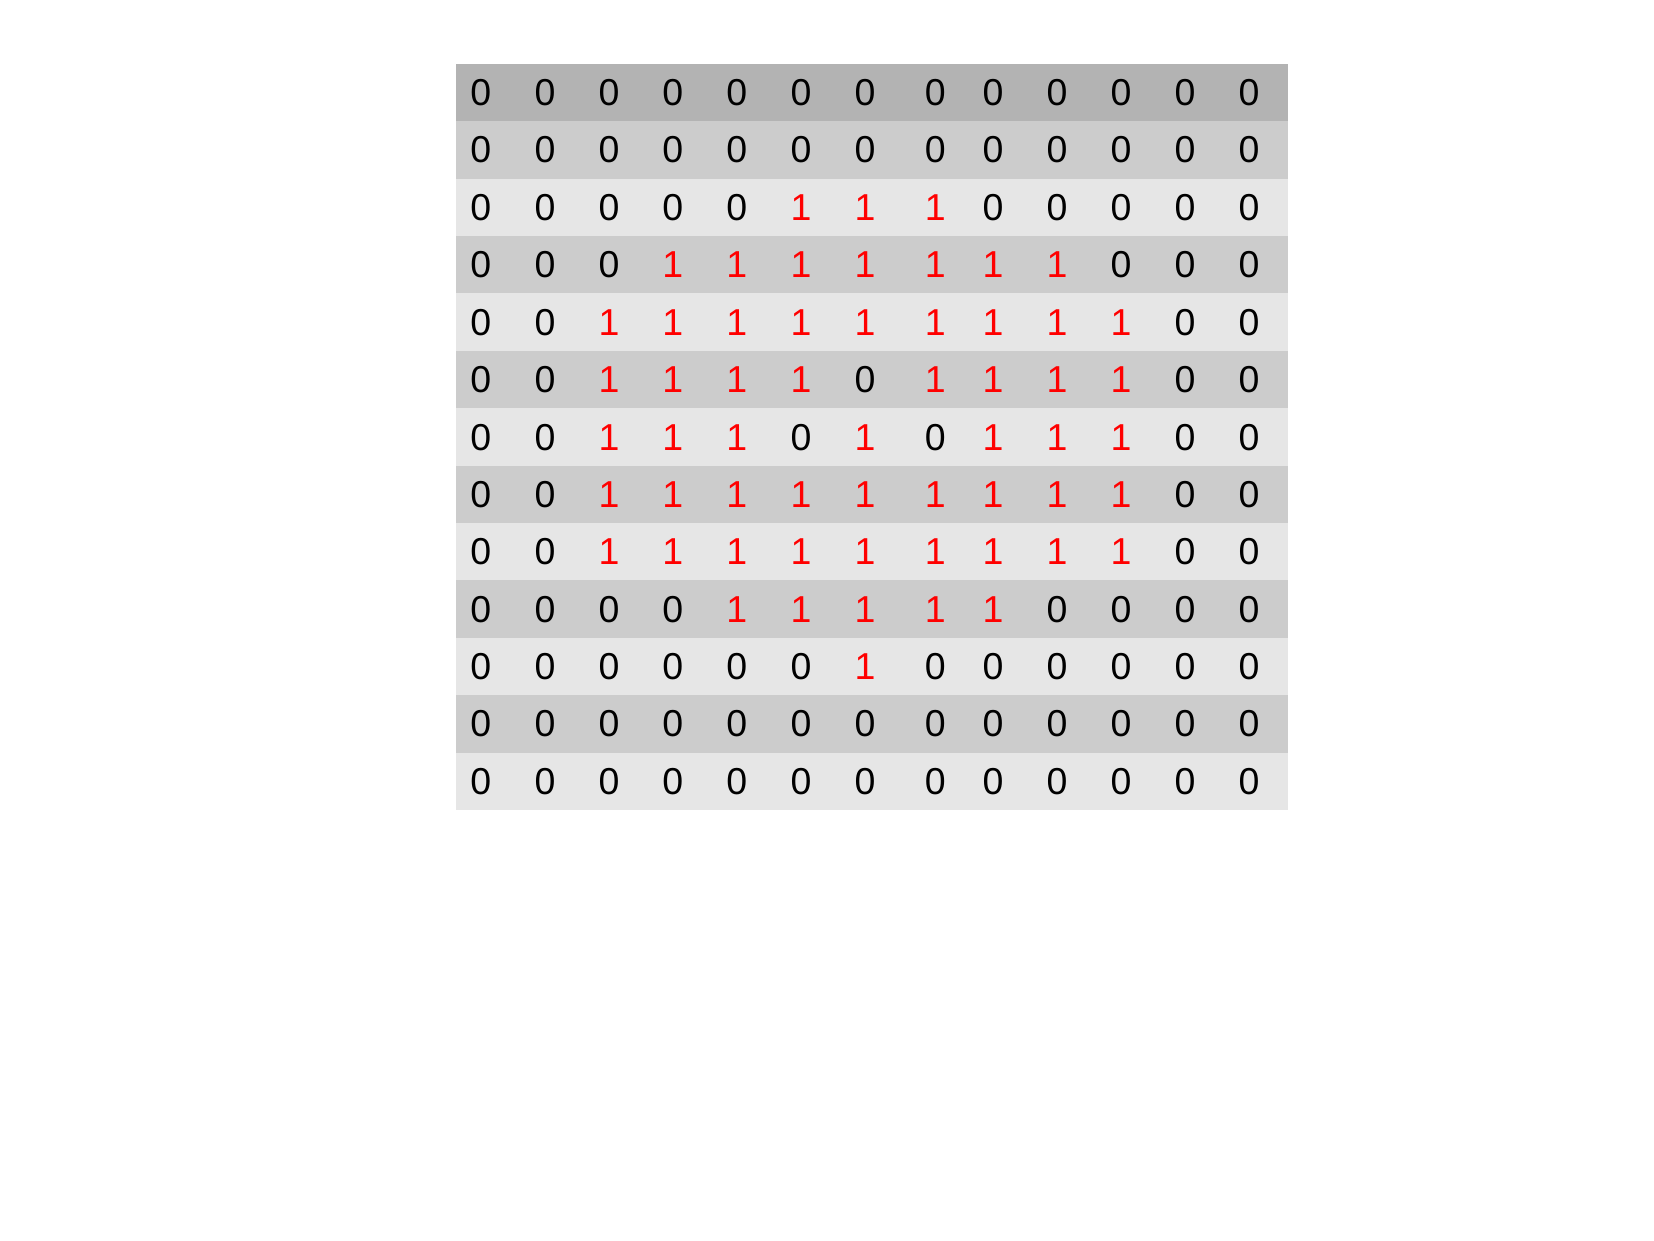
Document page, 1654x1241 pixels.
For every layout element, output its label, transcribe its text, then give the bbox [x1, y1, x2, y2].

table_header 0 [520, 64, 584, 121]
table_cell 0 [712, 753, 776, 810]
table_cell 1 [968, 580, 1032, 638]
table_cell 1 [1032, 408, 1096, 466]
table_cell 1 [712, 523, 776, 580]
table_cell 0 [776, 753, 840, 810]
table_cell 1 [840, 179, 910, 236]
table_cell 0 [1224, 351, 1288, 408]
table_cell 1 [584, 351, 648, 408]
table_cell 1 [1096, 408, 1160, 466]
table_cell 0 [1160, 351, 1224, 408]
table_cell 1 [584, 408, 648, 466]
table_cell 0 [456, 695, 520, 753]
table_cell 0 [584, 236, 648, 293]
table_header 0 [1160, 64, 1224, 121]
table_cell 0 [1032, 753, 1096, 810]
table_cell 0 [1160, 523, 1224, 580]
table_cell 1 [968, 293, 1032, 351]
table_cell 0 [1160, 293, 1224, 351]
table_cell 0 [910, 121, 968, 179]
table_header 0 [1224, 64, 1288, 121]
table_cell 0 [456, 753, 520, 810]
table_cell 0 [520, 351, 584, 408]
table_cell 1 [840, 580, 910, 638]
table_cell 0 [1224, 408, 1288, 466]
table_cell 0 [968, 695, 1032, 753]
table_cell 1 [776, 466, 840, 523]
table_cell 0 [1096, 753, 1160, 810]
table_cell 0 [1096, 179, 1160, 236]
table_cell 0 [840, 121, 910, 179]
table_cell 1 [1032, 523, 1096, 580]
table_cell 1 [910, 580, 968, 638]
table_cell 0 [968, 179, 1032, 236]
table_cell 0 [520, 466, 584, 523]
table_cell 1 [776, 351, 840, 408]
table_cell 1 [1032, 293, 1096, 351]
table_cell 0 [1160, 121, 1224, 179]
table_cell 0 [584, 580, 648, 638]
table_cell 0 [1224, 466, 1288, 523]
table_cell 0 [456, 408, 520, 466]
table_cell 0 [1160, 580, 1224, 638]
table_cell 1 [648, 466, 712, 523]
table_cell 1 [1096, 523, 1160, 580]
table_cell 1 [968, 408, 1032, 466]
table_cell 0 [776, 408, 840, 466]
table_cell 1 [712, 236, 776, 293]
table_cell 0 [456, 236, 520, 293]
table_cell 0 [1224, 523, 1288, 580]
table_cell 0 [910, 408, 968, 466]
table_cell 0 [1032, 580, 1096, 638]
table_cell 0 [1096, 236, 1160, 293]
table_cell 1 [968, 523, 1032, 580]
table_cell 1 [968, 236, 1032, 293]
table_cell 1 [910, 351, 968, 408]
table_cell 0 [520, 179, 584, 236]
table_header 0 [968, 64, 1032, 121]
table_cell 0 [1096, 580, 1160, 638]
table_cell 0 [584, 121, 648, 179]
table_cell 1 [1096, 293, 1160, 351]
table_cell 1 [840, 466, 910, 523]
table_header 0 [648, 64, 712, 121]
table_cell 0 [712, 179, 776, 236]
table_cell 0 [456, 466, 520, 523]
table_cell 1 [776, 523, 840, 580]
table_cell 0 [712, 121, 776, 179]
table_cell 1 [776, 580, 840, 638]
table_cell 1 [1032, 236, 1096, 293]
table_cell 0 [1096, 638, 1160, 695]
table_cell 0 [456, 523, 520, 580]
table_cell 1 [1096, 466, 1160, 523]
table_cell 0 [968, 638, 1032, 695]
table_cell 1 [910, 466, 968, 523]
table_cell 0 [910, 695, 968, 753]
table_cell 1 [712, 408, 776, 466]
table_cell 1 [1032, 351, 1096, 408]
table_cell 0 [1032, 121, 1096, 179]
table_header 0 [840, 64, 910, 121]
table_cell 0 [910, 638, 968, 695]
table_cell 0 [520, 236, 584, 293]
table_cell 0 [968, 121, 1032, 179]
table_cell 0 [1224, 638, 1288, 695]
table_cell 0 [648, 695, 712, 753]
table_cell 0 [648, 121, 712, 179]
table_header 0 [456, 64, 520, 121]
table_cell 0 [584, 179, 648, 236]
table_cell 0 [1160, 638, 1224, 695]
table_cell 1 [712, 351, 776, 408]
table_cell 0 [520, 523, 584, 580]
table_cell 0 [1224, 695, 1288, 753]
table_cell 1 [648, 236, 712, 293]
table_cell 0 [1096, 695, 1160, 753]
table_cell 0 [648, 753, 712, 810]
table_cell 0 [968, 753, 1032, 810]
table_cell 0 [648, 580, 712, 638]
table_cell 1 [910, 523, 968, 580]
table_cell 1 [584, 466, 648, 523]
table_cell 0 [456, 121, 520, 179]
table_cell 1 [910, 179, 968, 236]
table_cell 0 [1160, 466, 1224, 523]
table_cell 1 [712, 580, 776, 638]
table_cell 1 [712, 466, 776, 523]
table_header 0 [776, 64, 840, 121]
table_cell 0 [520, 695, 584, 753]
table_cell 0 [1160, 753, 1224, 810]
table_cell 0 [1224, 580, 1288, 638]
table_cell 0 [840, 753, 910, 810]
table_cell 0 [648, 638, 712, 695]
table_cell 1 [648, 351, 712, 408]
table_cell 1 [968, 466, 1032, 523]
table_cell 1 [776, 236, 840, 293]
table_cell 0 [910, 753, 968, 810]
table_cell 1 [910, 236, 968, 293]
table_cell 0 [1224, 236, 1288, 293]
table_cell 1 [584, 293, 648, 351]
table_cell 0 [584, 638, 648, 695]
table_cell 1 [1096, 351, 1160, 408]
table_cell 1 [648, 408, 712, 466]
table_cell 0 [648, 179, 712, 236]
table_cell 1 [584, 523, 648, 580]
table_header 0 [712, 64, 776, 121]
table_cell 0 [456, 351, 520, 408]
table_cell 1 [840, 408, 910, 466]
table_cell 0 [520, 638, 584, 695]
table_cell 0 [1032, 695, 1096, 753]
table_cell 0 [840, 695, 910, 753]
table_header 0 [1032, 64, 1096, 121]
table_cell 1 [840, 638, 910, 695]
table_cell 0 [456, 293, 520, 351]
table_cell 1 [648, 293, 712, 351]
table_cell 0 [776, 638, 840, 695]
table_cell 0 [1224, 121, 1288, 179]
table_cell 0 [520, 408, 584, 466]
table_cell 1 [1032, 466, 1096, 523]
table_cell 0 [1160, 408, 1224, 466]
table_header 0 [584, 64, 648, 121]
table_cell 0 [840, 351, 910, 408]
table_cell 1 [648, 523, 712, 580]
table_cell 0 [712, 695, 776, 753]
table_cell 0 [520, 753, 584, 810]
table_cell 0 [1160, 236, 1224, 293]
table_cell 1 [910, 293, 968, 351]
table_cell 0 [1224, 179, 1288, 236]
table_cell 0 [520, 580, 584, 638]
table_cell 0 [584, 753, 648, 810]
table_cell 1 [840, 523, 910, 580]
table_cell 0 [1160, 179, 1224, 236]
table_cell 1 [712, 293, 776, 351]
table_cell 1 [776, 293, 840, 351]
table_header 0 [910, 64, 968, 121]
table_cell 0 [520, 293, 584, 351]
table_cell 0 [776, 121, 840, 179]
table_cell 0 [1160, 695, 1224, 753]
table_cell 0 [1096, 121, 1160, 179]
table_cell 1 [776, 179, 840, 236]
table_cell 1 [840, 293, 910, 351]
table_header 0 [1096, 64, 1160, 121]
table_cell 0 [456, 638, 520, 695]
table_cell 0 [776, 695, 840, 753]
table_cell 0 [712, 638, 776, 695]
table_cell 0 [584, 695, 648, 753]
table_cell 0 [1032, 638, 1096, 695]
table_cell 0 [1224, 753, 1288, 810]
table_cell 1 [968, 351, 1032, 408]
table_cell 0 [520, 121, 584, 179]
table_cell 0 [456, 580, 520, 638]
table_cell 0 [1032, 179, 1096, 236]
table_cell 0 [456, 179, 520, 236]
table_cell 0 [1224, 293, 1288, 351]
table_cell 1 [840, 236, 910, 293]
